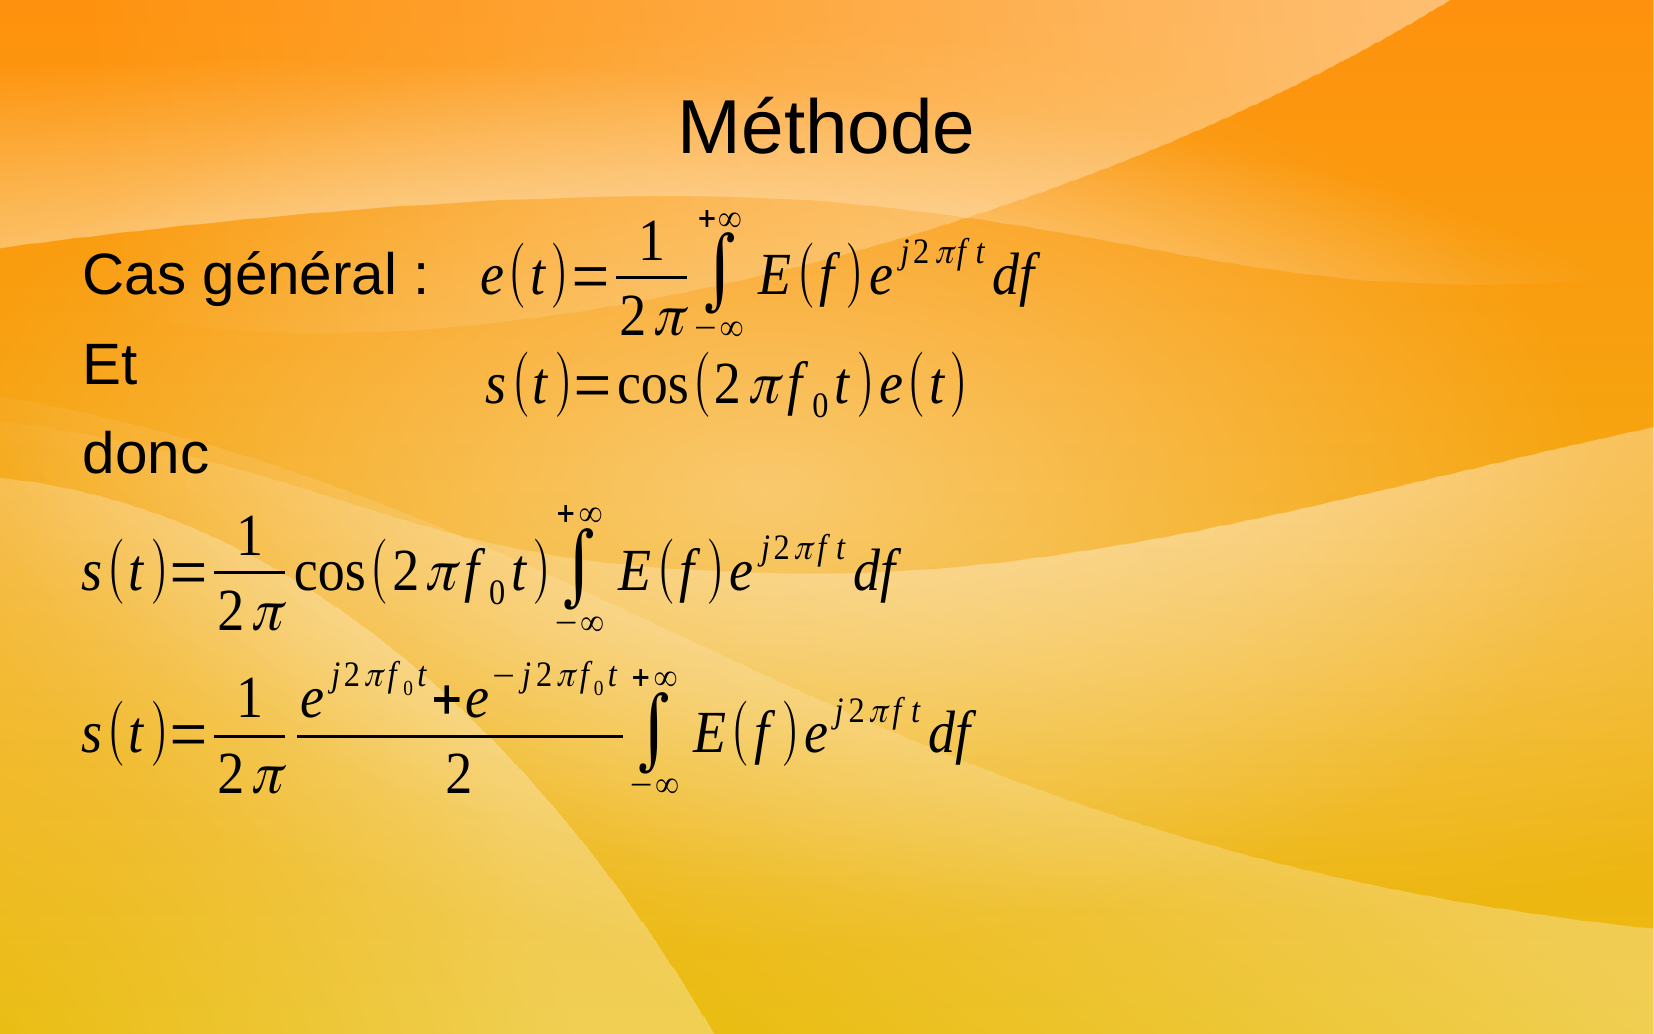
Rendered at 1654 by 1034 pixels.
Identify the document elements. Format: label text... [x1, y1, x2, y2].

list Cas général : Et donc [82, 241, 1571, 842]
title Méthode [82, 41, 1571, 214]
chart [472, 206, 1051, 425]
chart [73, 655, 986, 807]
chart [73, 501, 911, 644]
picture [0, 0, 1654, 1034]
